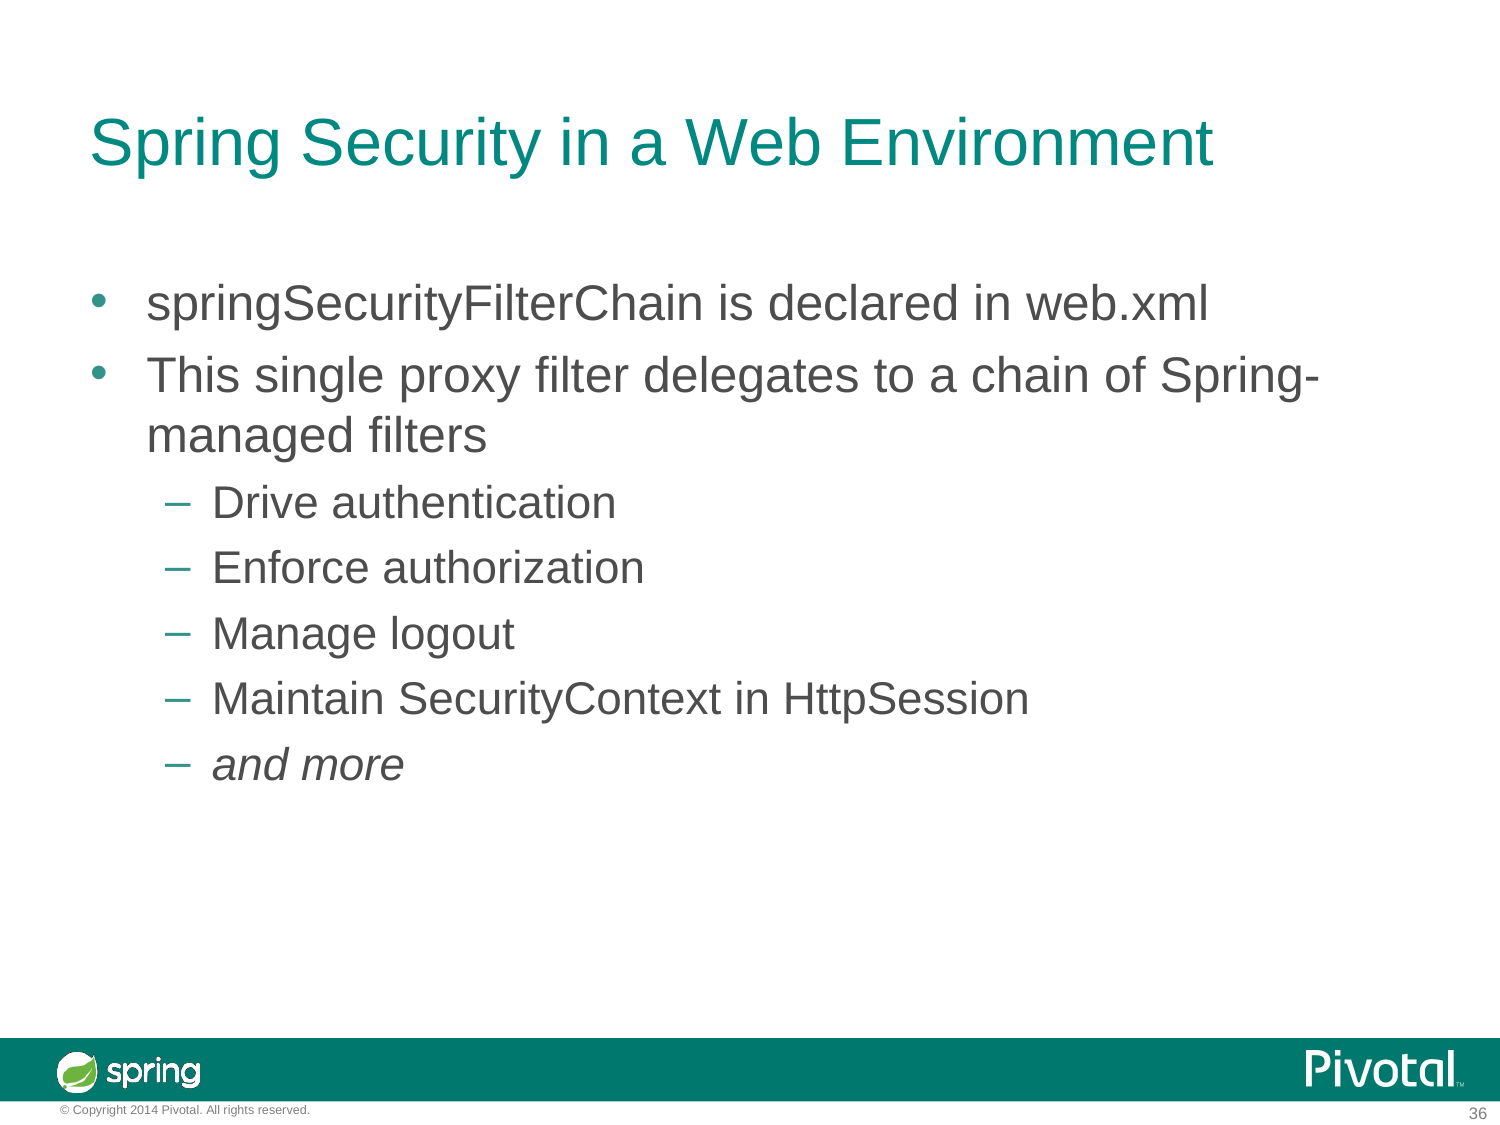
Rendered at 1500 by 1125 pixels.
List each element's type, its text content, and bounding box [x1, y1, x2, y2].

picture [32, 1041, 210, 1103]
title Spring Security in a Web Environment [75, 91, 1426, 187]
picture [1306, 1050, 1464, 1087]
list springSecurityFilterChain is declared in web.xml This single proxy filter delegates to a chain of Spring-managed filters Drive authentication Enforce authorization Manage logout Maintain SecurityContext in HttpSession and more [75, 262, 1426, 1005]
